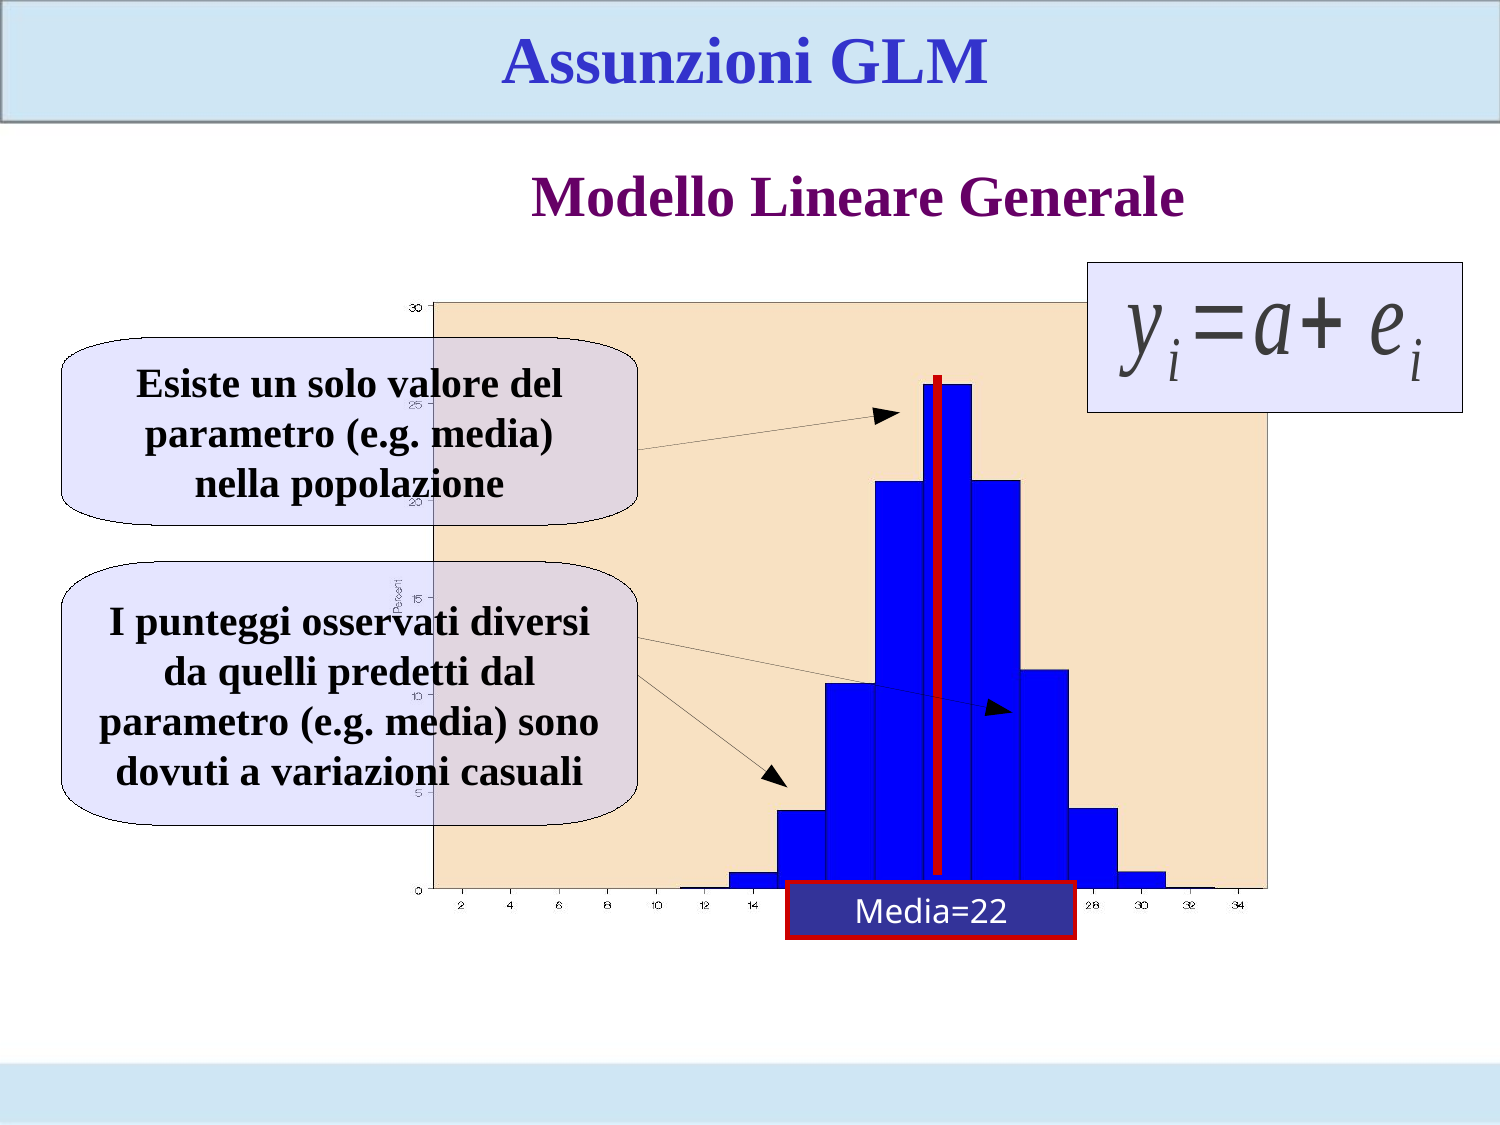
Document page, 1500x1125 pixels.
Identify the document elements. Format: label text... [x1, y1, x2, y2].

text_box Esiste un solo valore del parametro (e.g. media) nella popolazione [61, 337, 638, 526]
text_box Media=22 [787, 882, 1075, 938]
chart [1096, 261, 1441, 395]
text_box [1087, 262, 1463, 413]
text_box I punteggi osservati diversi da quelli predetti dal parametro (e.g. media) sono dovuti a variazioni casuali [61, 561, 638, 826]
text_box Modello Lineare Generale [516, 149, 1201, 236]
title Assunzioni GLM [214, 9, 1278, 105]
picture [0, 0, 1500, 1125]
